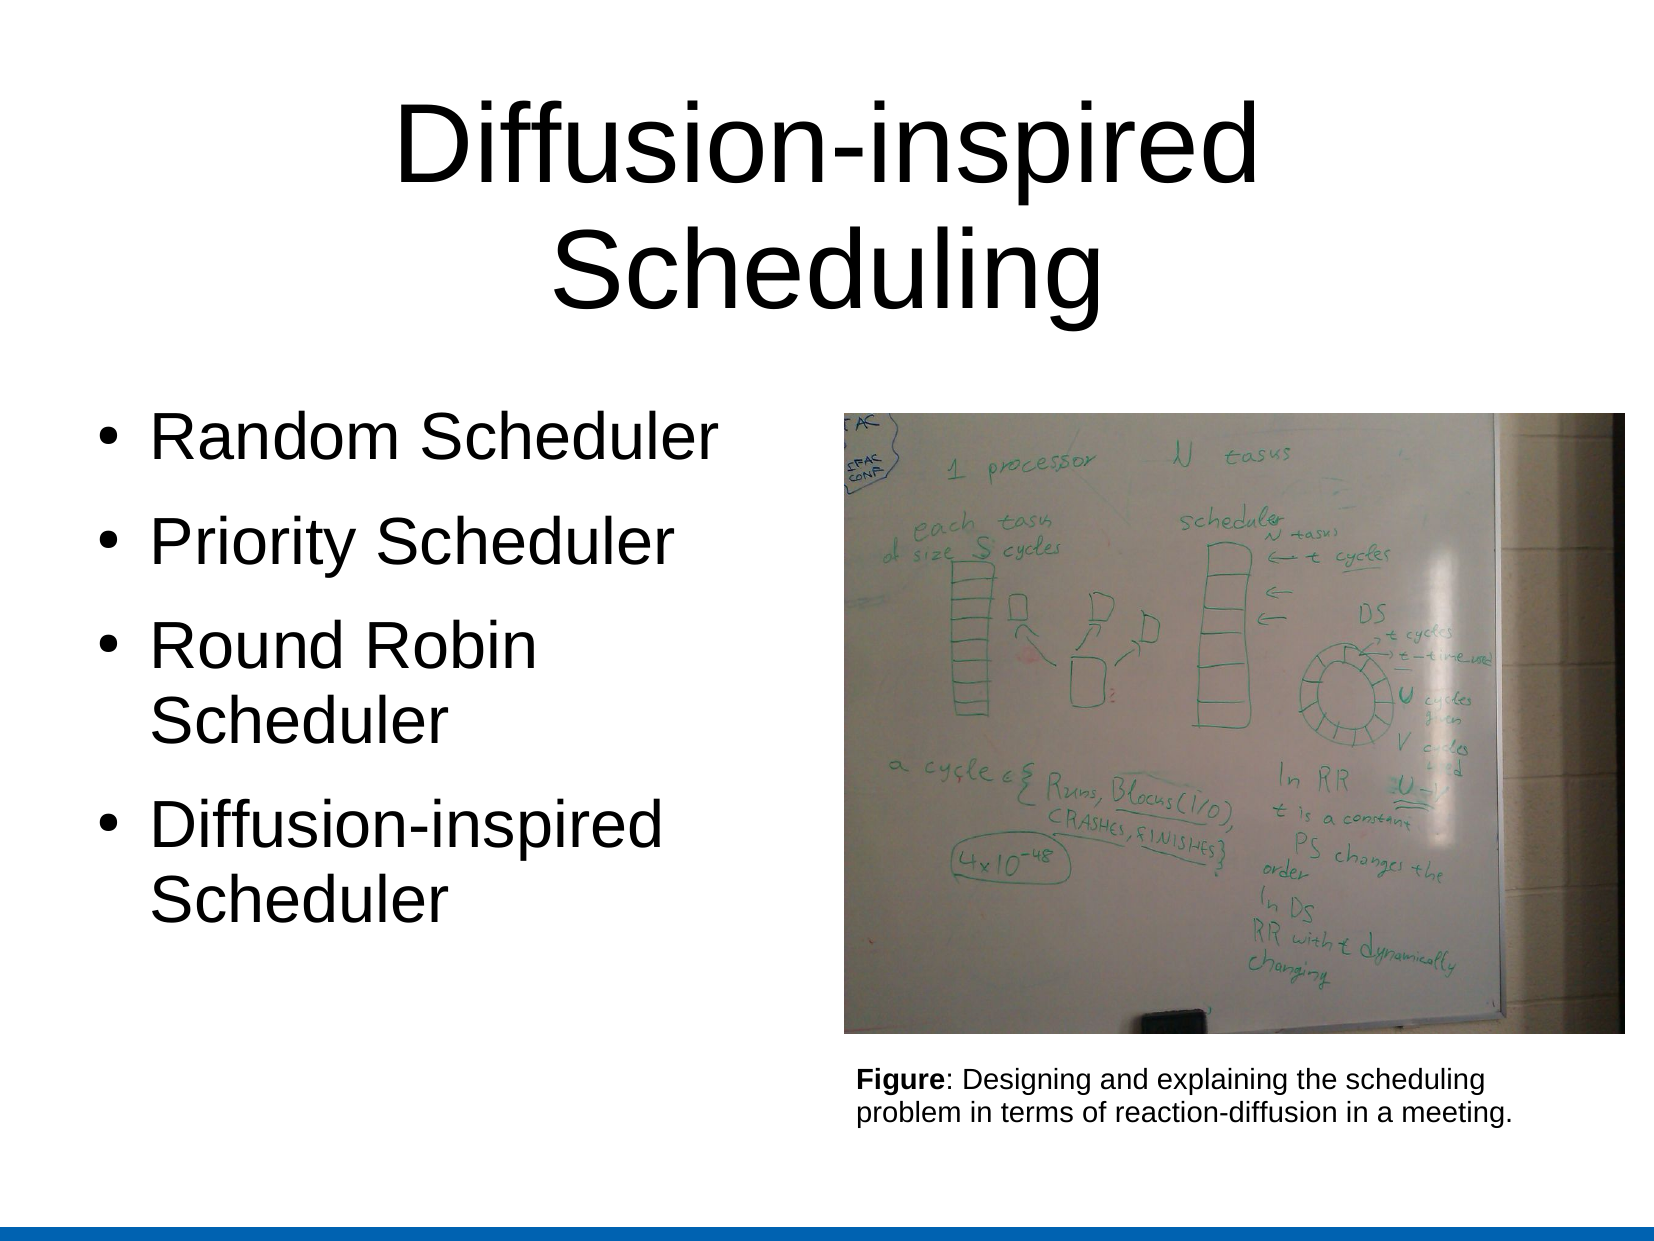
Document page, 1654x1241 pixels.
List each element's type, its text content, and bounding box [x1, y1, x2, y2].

list Random Scheduler Priority Scheduler Round Robin Scheduler Diffusion-inspired Scheduler [78, 399, 768, 1182]
picture [844, 413, 1625, 1034]
text_box Figure: Designing and explaining the scheduling problem in terms of reaction-diffusion in a meeting. [856, 1062, 1595, 1129]
title Diffusion-inspired Scheduling [121, 80, 1533, 333]
